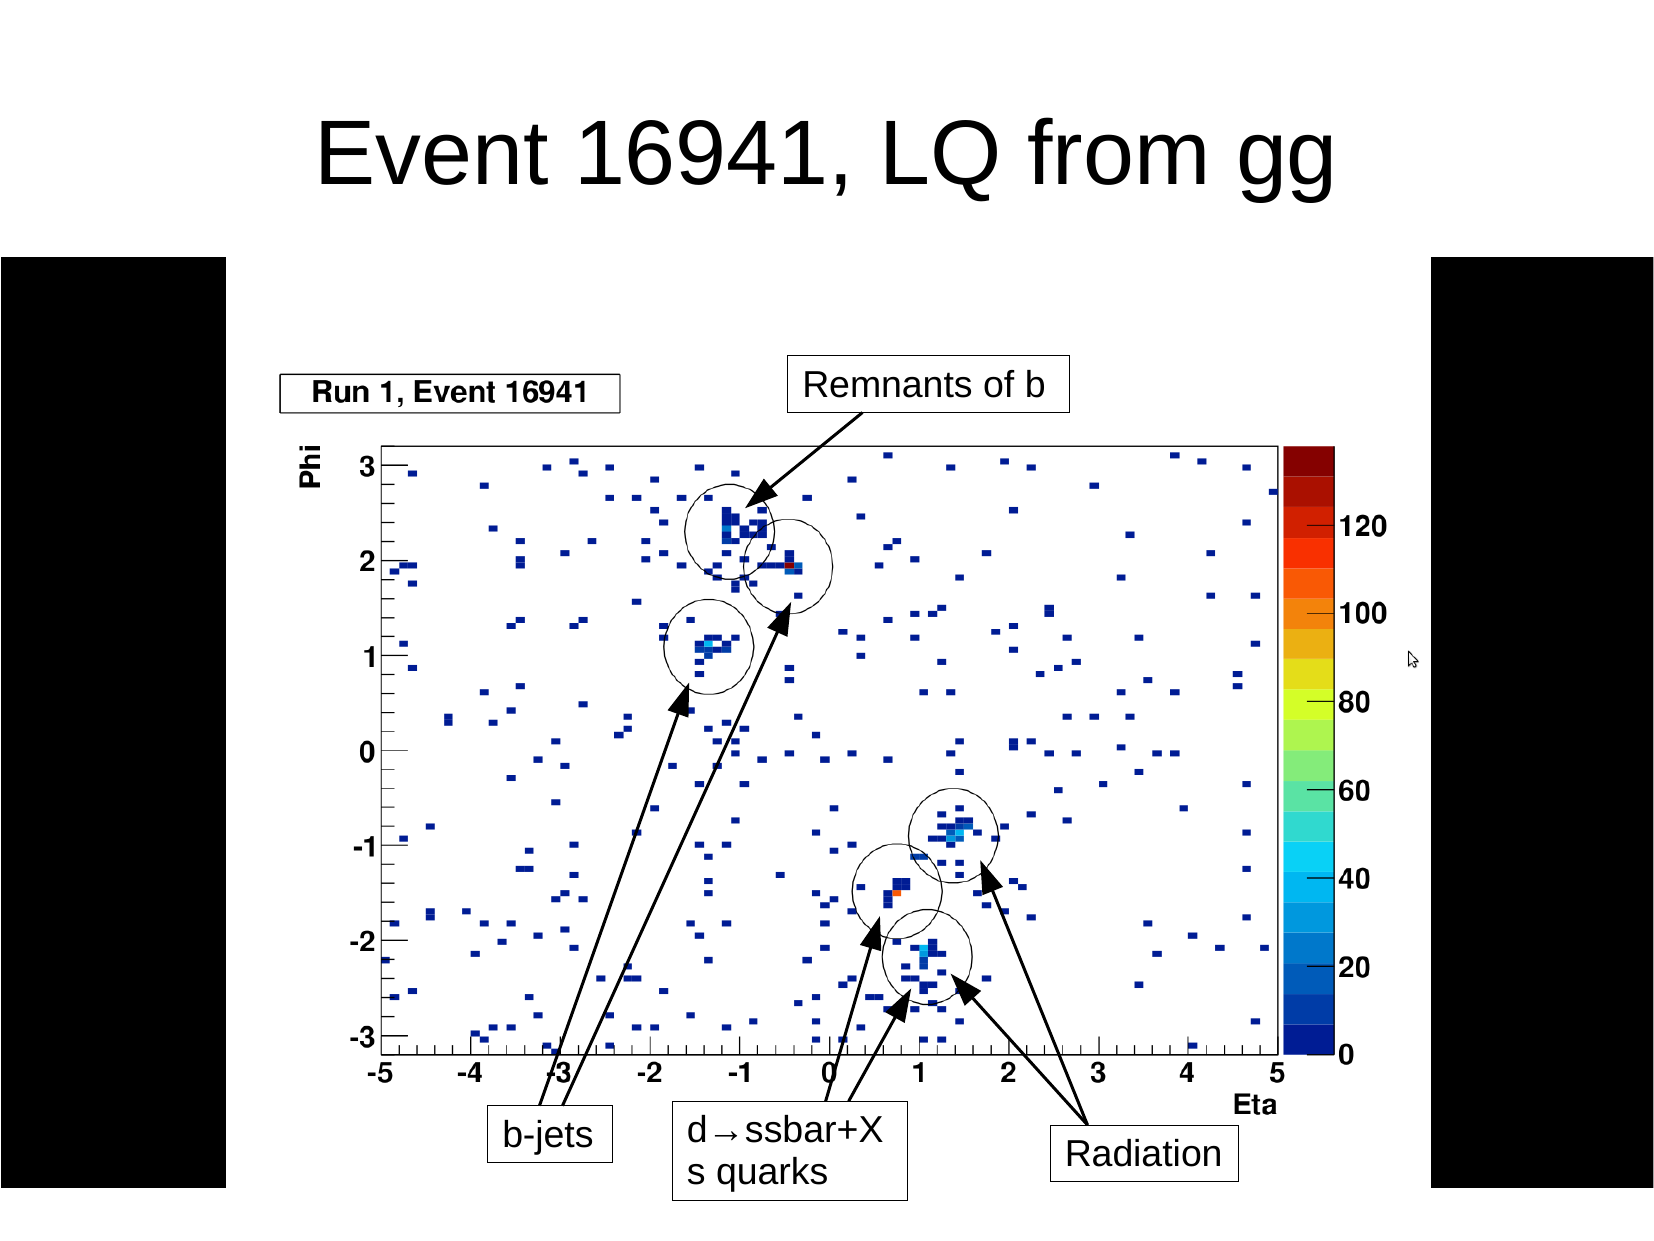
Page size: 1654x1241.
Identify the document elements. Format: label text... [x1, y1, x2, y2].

title Event 16941, LQ from gg [82, 56, 1571, 250]
text_box Radiation [1050, 1125, 1239, 1182]
text_box d→ssbar+X s quarks [672, 1101, 908, 1201]
text_box b-jets [487, 1105, 613, 1163]
picture [1, 257, 1654, 1188]
text_box Remnants of b [787, 355, 1070, 413]
